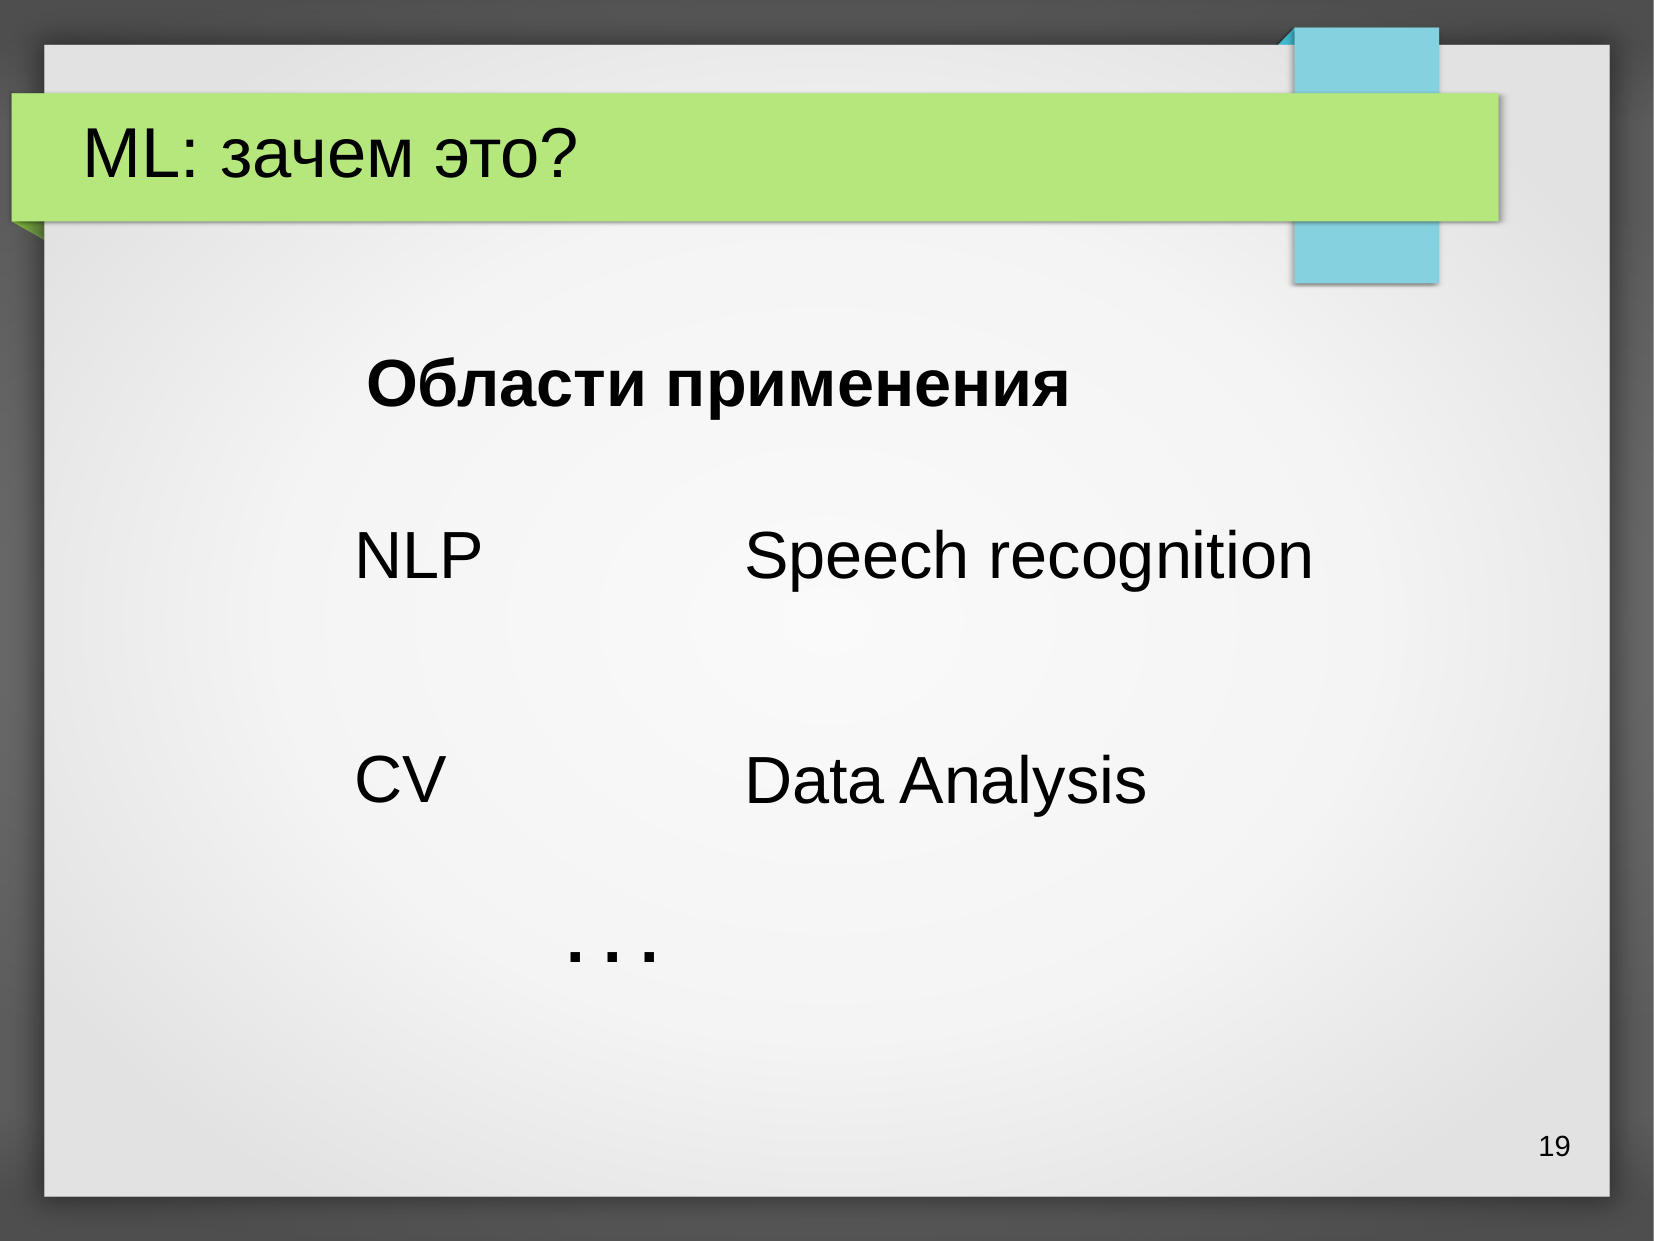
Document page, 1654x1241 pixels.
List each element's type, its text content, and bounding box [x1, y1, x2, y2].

picture [0, 0, 1654, 1241]
text_box Области применения [366, 318, 1087, 449]
text_box . . . [566, 874, 1288, 1004]
text_box Speech recognition Data Analysis [744, 518, 1430, 818]
title ML: зачем это? [82, 49, 1571, 257]
subtitle NLP CV [354, 517, 532, 817]
